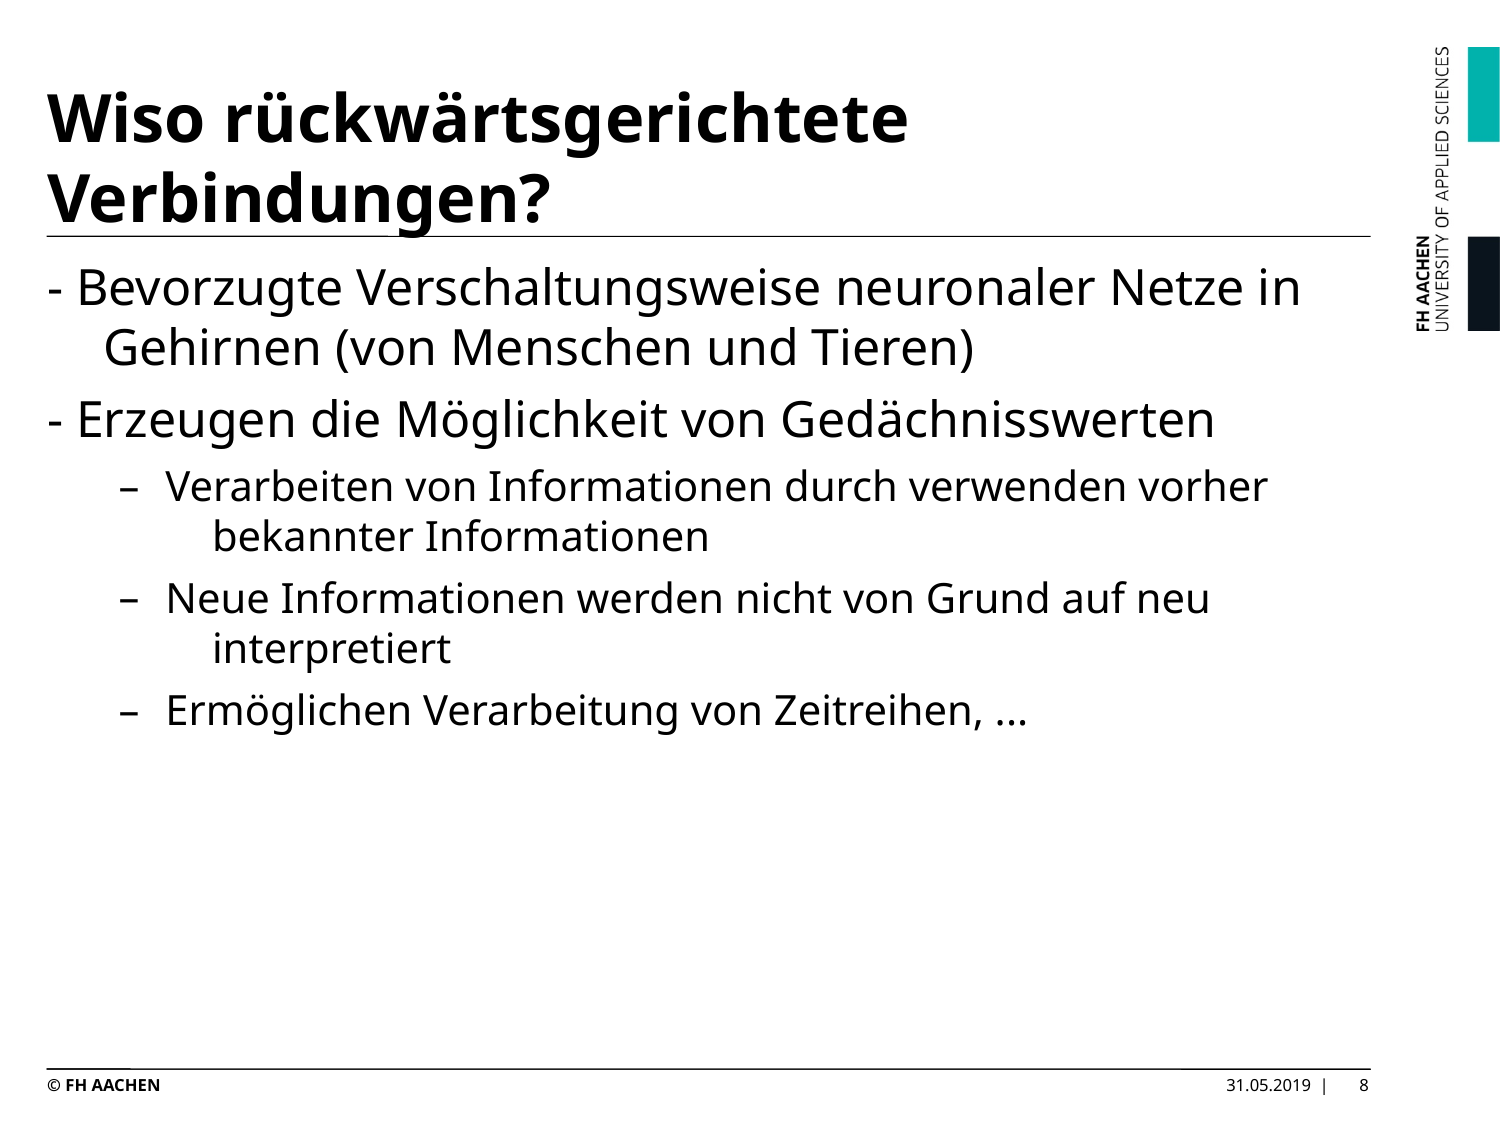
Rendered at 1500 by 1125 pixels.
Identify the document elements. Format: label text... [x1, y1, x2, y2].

title Wiso rückwärtsgerichtete Verbindungen? [47, 76, 1371, 237]
list - Bevorzugte Verschaltungsweise neuronaler Netze in Gehirnen (von Menschen und Tieren) - Erzeugen die Möglichkeit von Gedächnisswerten Verarbeiten von Informationen durch verwenden vorher bekannter Informationen Neue Informationen werden nicht von Grund auf neu interpretiert Ermöglichen Verarbeitung von Zeitreihen, ... [47, 255, 1371, 1047]
picture [1404, 47, 1500, 331]
